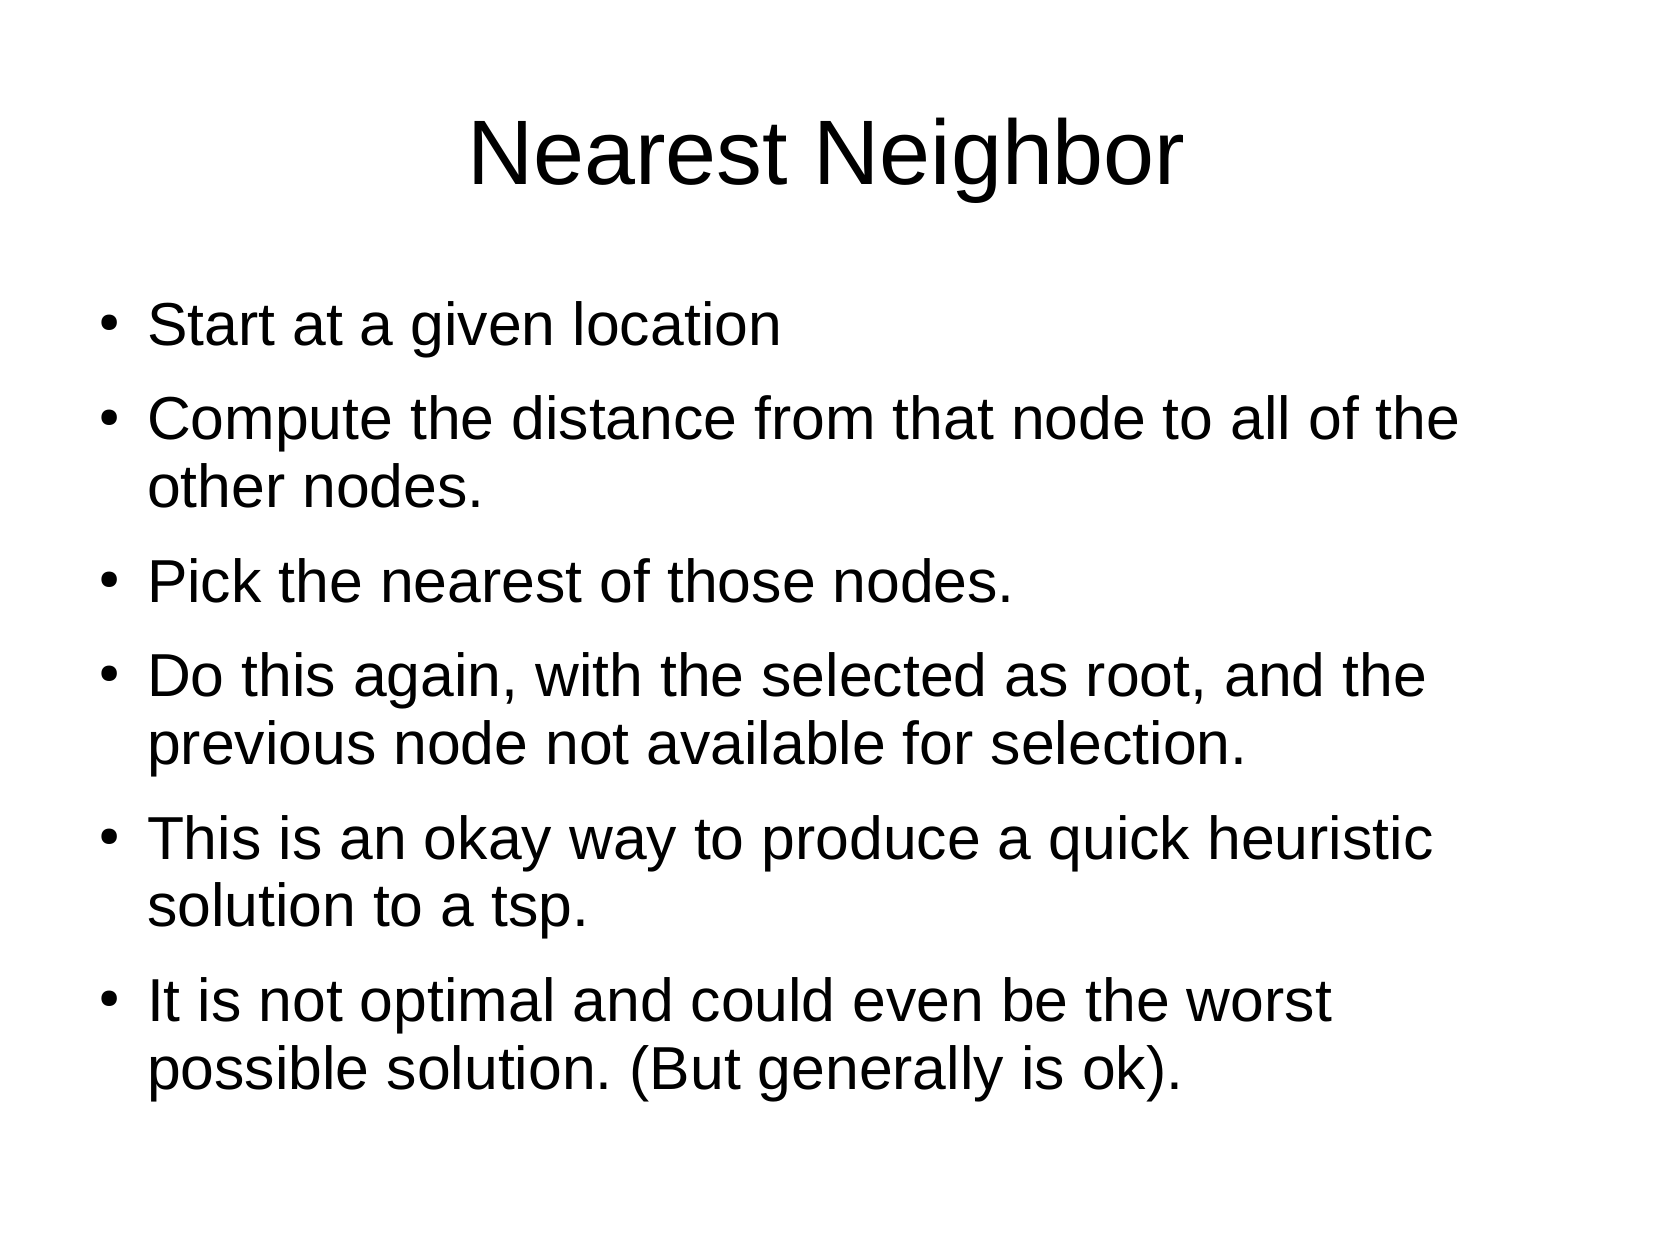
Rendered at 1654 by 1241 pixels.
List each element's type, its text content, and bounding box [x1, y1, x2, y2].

list Start at a given location Compute the distance from that node to all of the other nodes. Pick the nearest of those nodes. Do this again, with the selected as root, and the previous node not available for selection. This is an okay way to produce a quick heuristic solution to a tsp. It is not optimal and could even be the worst possible solution. (But generally is ok). [82, 290, 1571, 1109]
title Nearest Neighbor [82, 56, 1571, 250]
